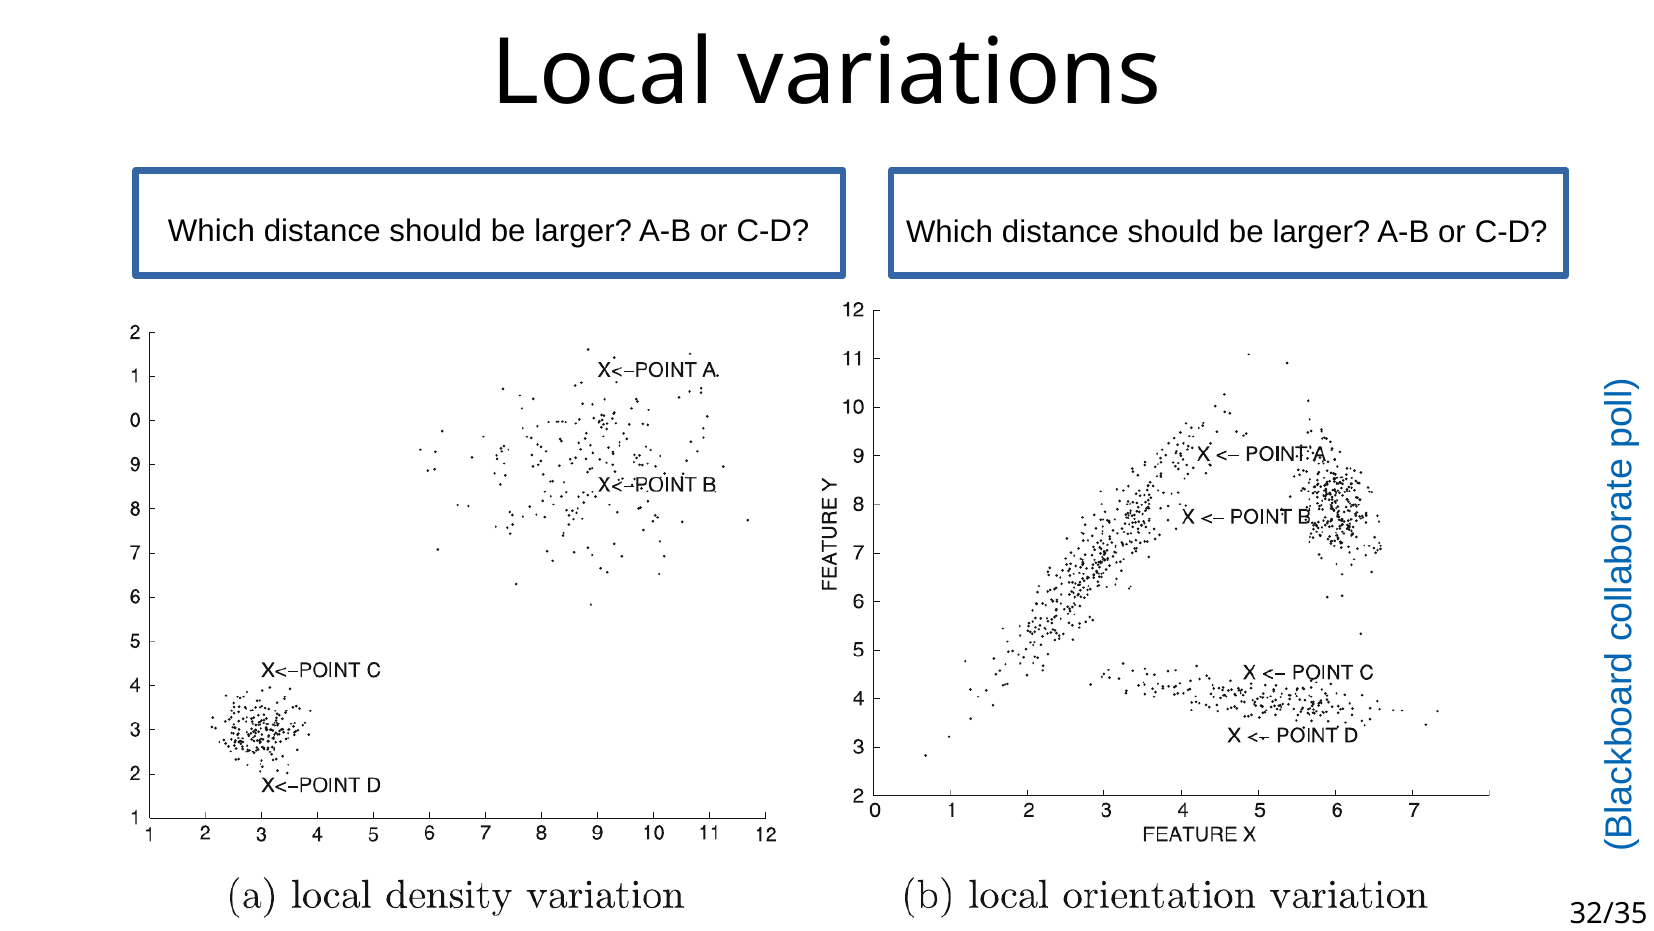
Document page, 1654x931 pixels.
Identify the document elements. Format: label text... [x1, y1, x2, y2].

text_box Which distance should be larger? A-B or C-D? [891, 206, 1582, 256]
text_box (Blackboard collaborate poll) [1590, 345, 1647, 886]
title Local variations [82, 1, 1571, 136]
picture [95, 286, 1516, 930]
text_box Which distance should be larger? A-B or C-D? [153, 206, 844, 256]
text_box [135, 170, 844, 276]
text_box [890, 170, 1566, 276]
